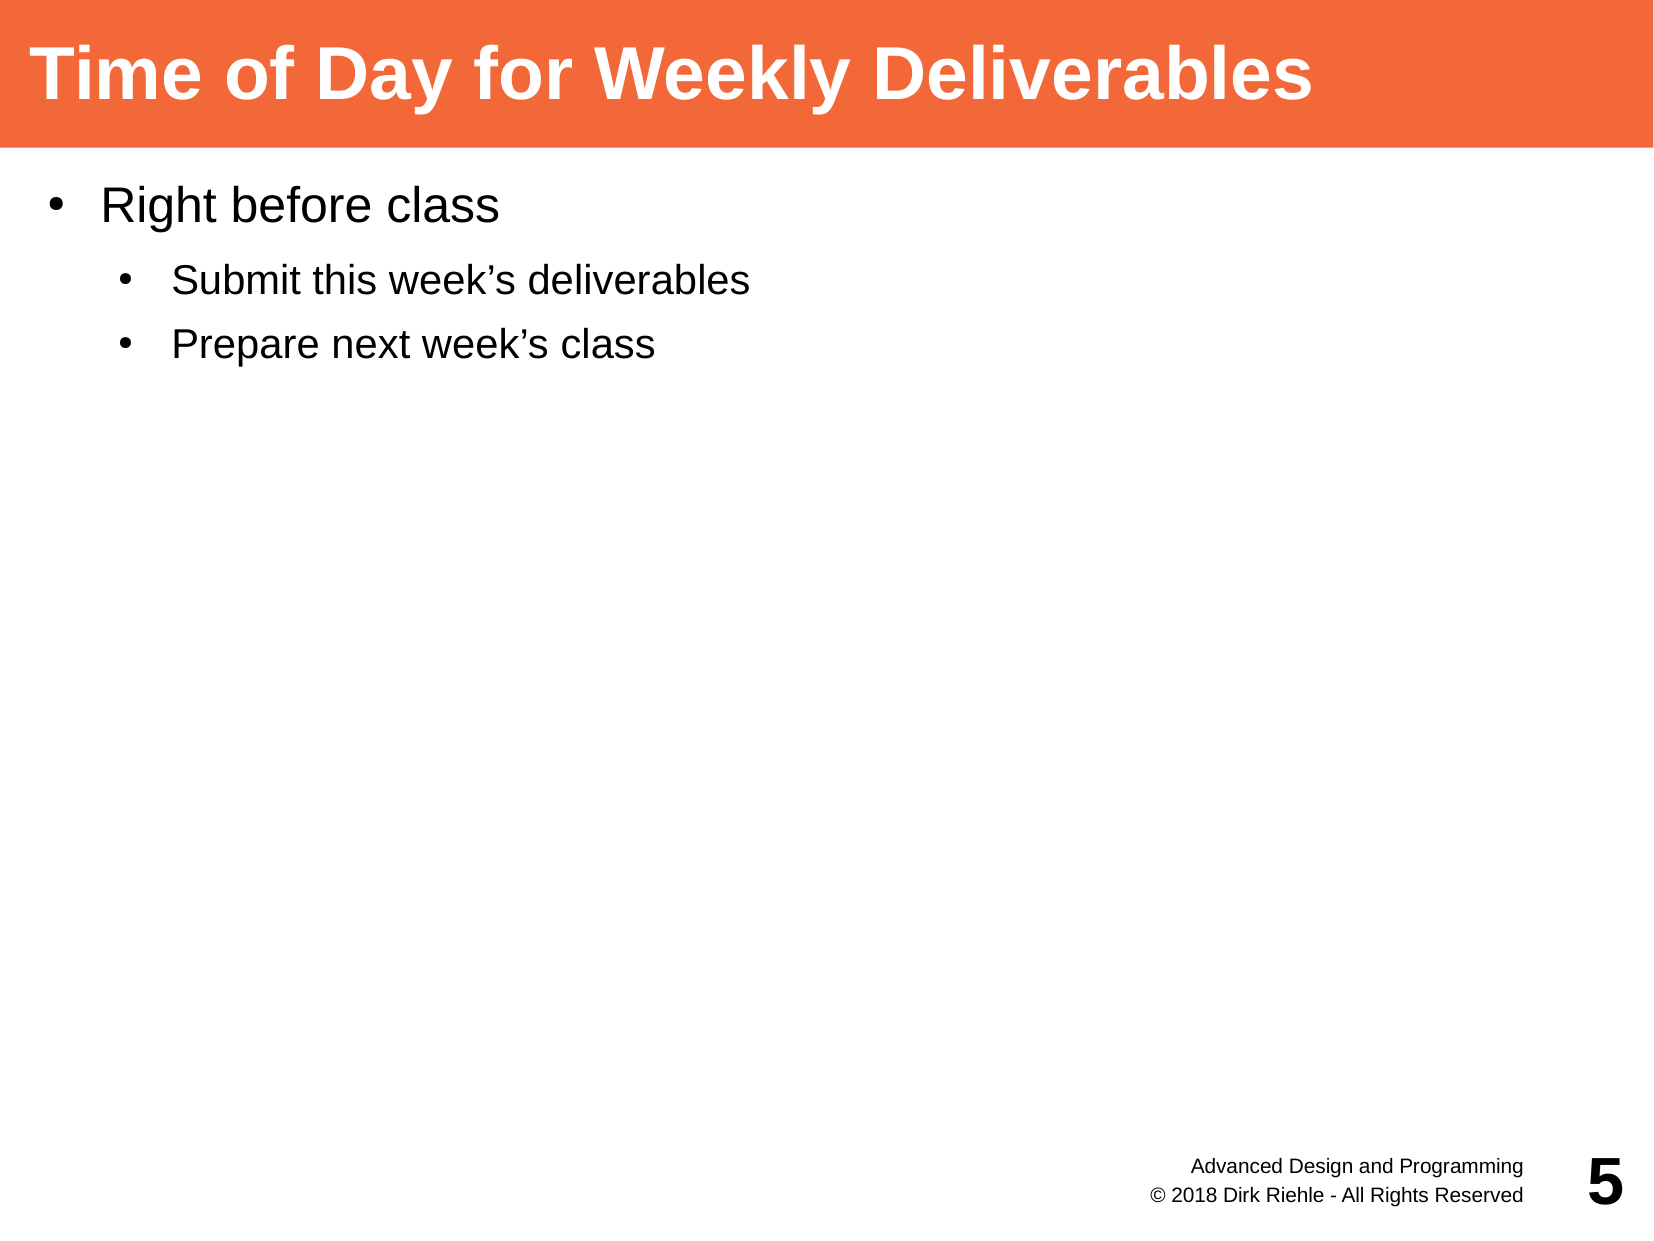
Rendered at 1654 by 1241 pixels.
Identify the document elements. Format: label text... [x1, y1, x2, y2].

title Time of Day for Weekly Deliverables [0, 0, 1654, 148]
list Right before class Submit this week’s deliverables Prepare next week’s class [29, 177, 1625, 1063]
